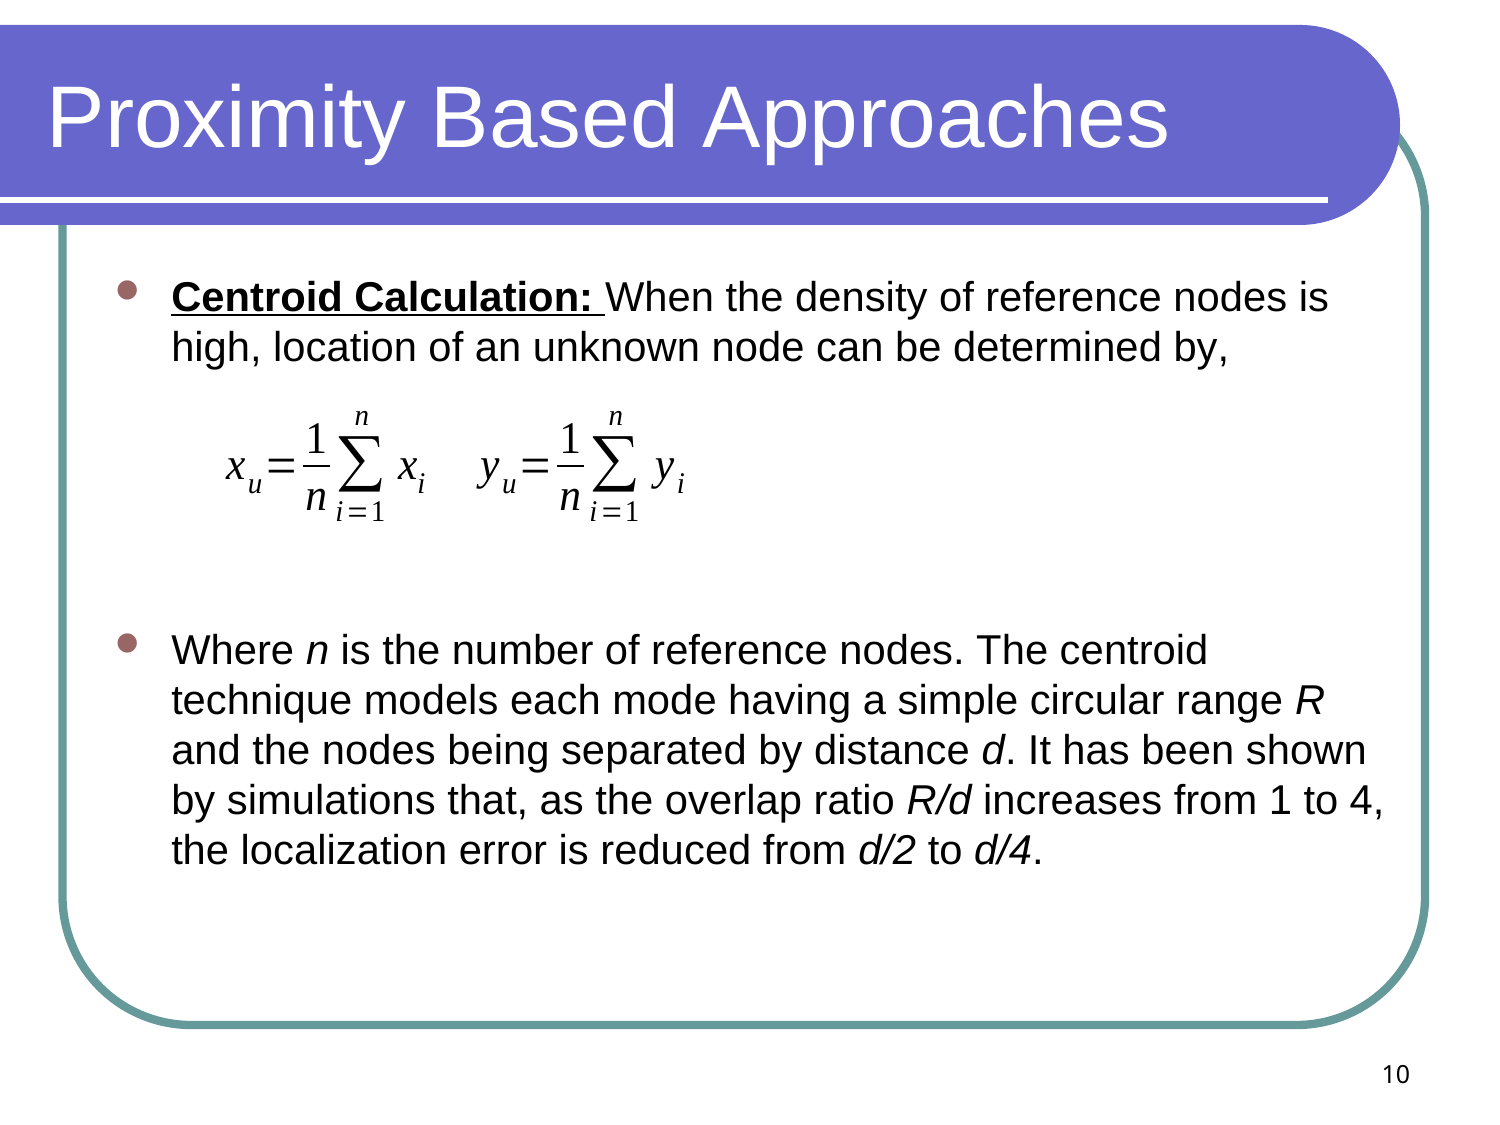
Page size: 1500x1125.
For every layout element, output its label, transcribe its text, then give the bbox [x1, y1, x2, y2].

chart [212, 399, 700, 529]
text_box <number> [1074, 1025, 1426, 1101]
list Centroid Calculation: When the density of reference nodes is high, location of an unknown node can be determined by, Where n is the number of reference nodes. The centroid technique models each mode having a simple circular range R and the nodes being separated by distance d. It has been shown by simulations that, as the overlap ratio R/d increases from 1 to 4, the localization error is reduced from d/2 to d/4. [99, 262, 1401, 988]
title Proximity Based Approaches [31, 37, 1347, 188]
